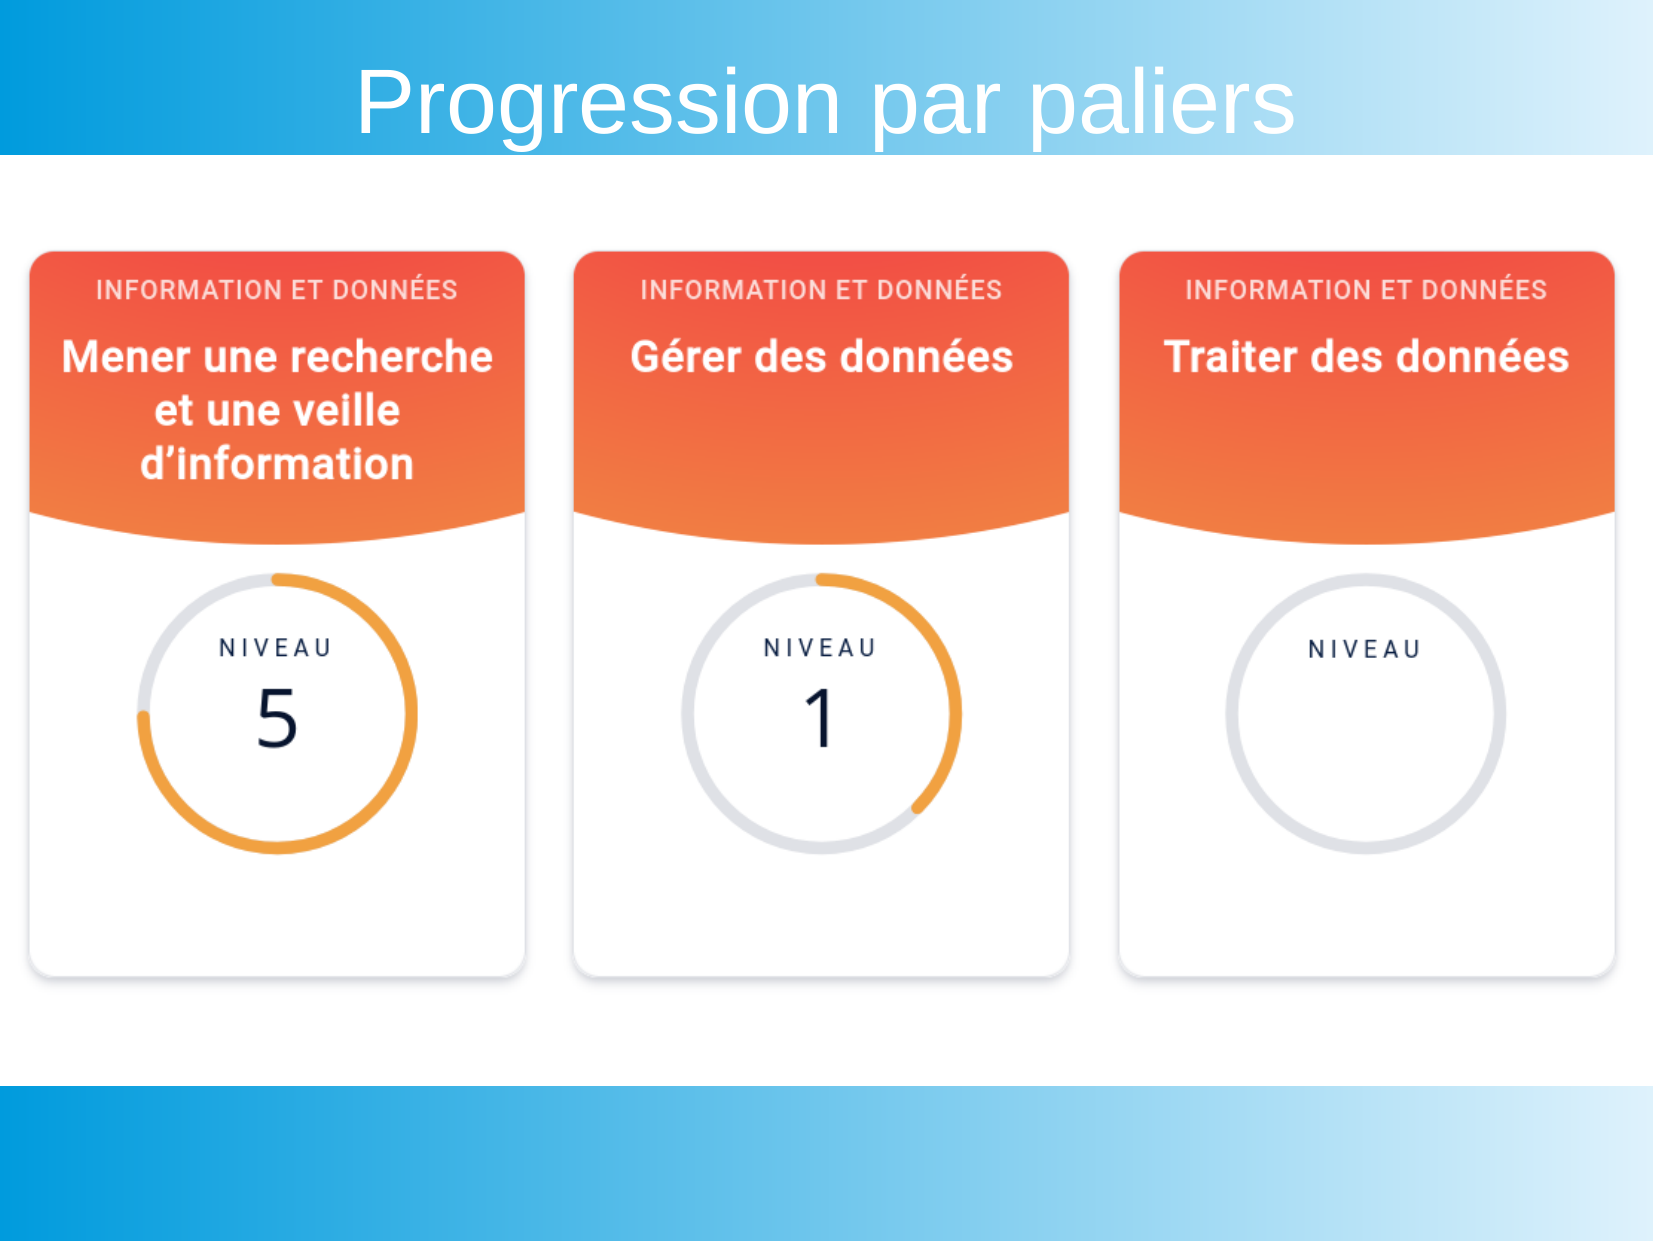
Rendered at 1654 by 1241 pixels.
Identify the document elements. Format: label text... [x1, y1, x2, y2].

picture [6, 228, 1654, 1018]
title Progression par paliers [82, 49, 1571, 155]
